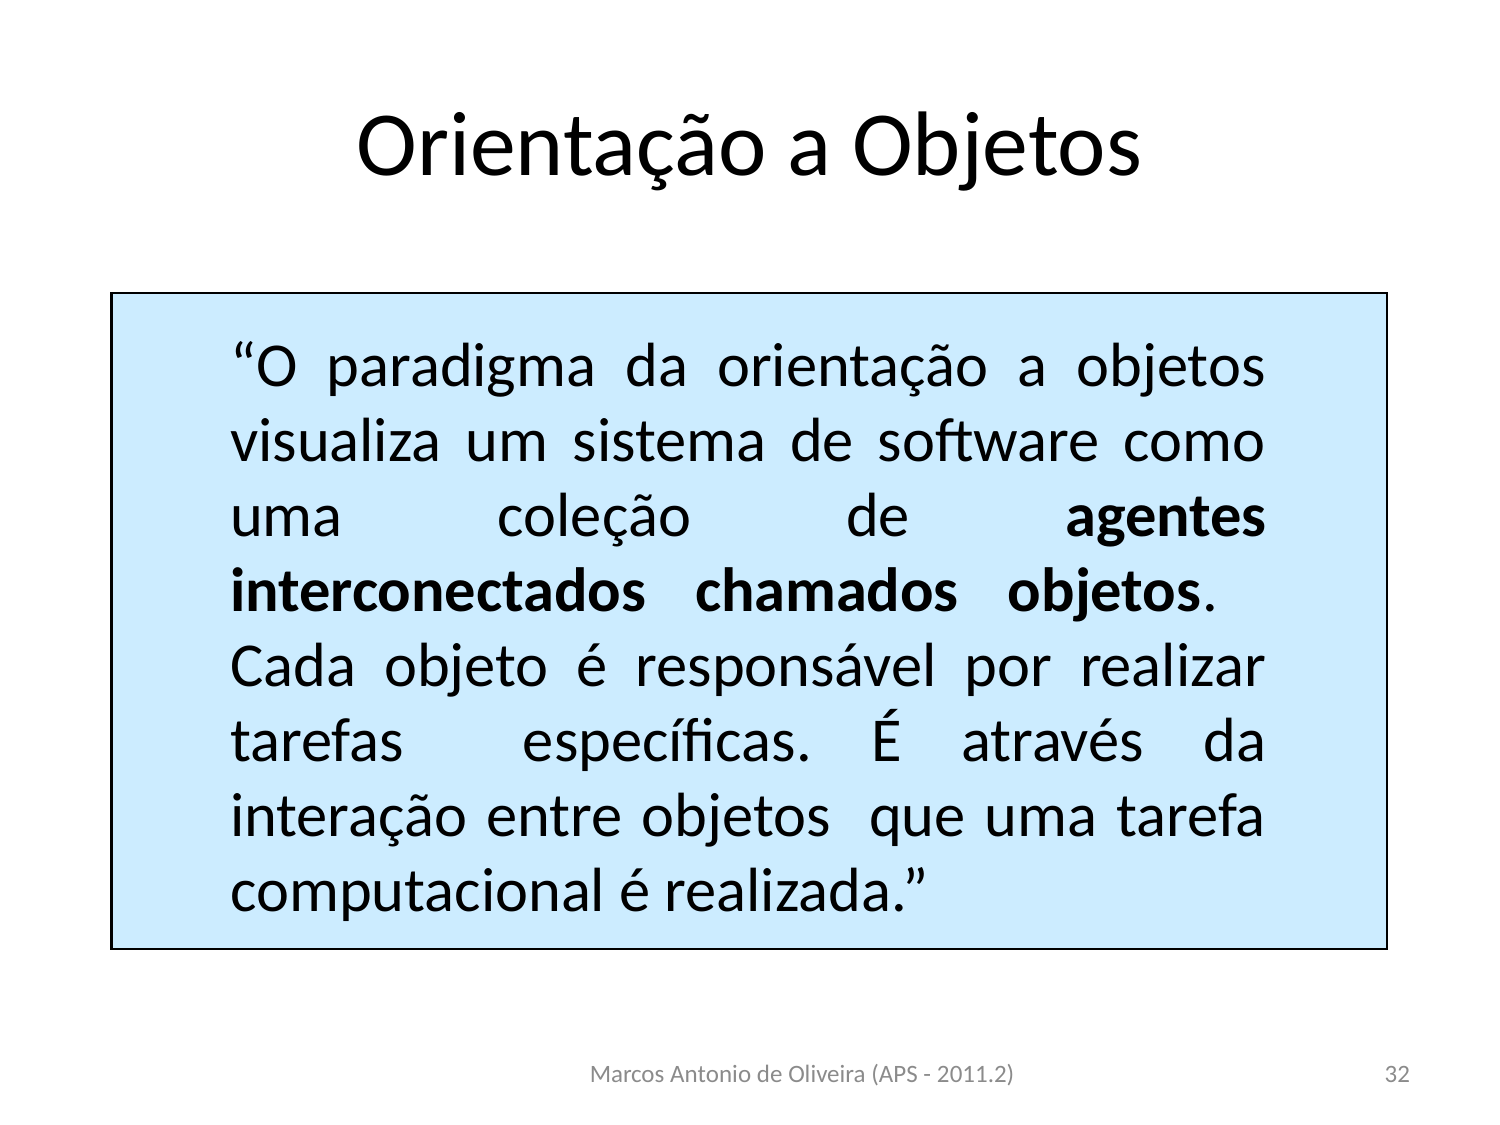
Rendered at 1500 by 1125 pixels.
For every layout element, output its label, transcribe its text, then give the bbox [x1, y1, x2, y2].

footer Marcos Antonio de Oliveira (APS - 2011.2) [512, 1042, 1074, 1103]
title Orientação a Objetos [75, 45, 1425, 233]
text_box [111, 292, 1388, 950]
text_box “O paradigma da orientação a objetos visualiza um sistema de software como uma coleção de agentes interconectados chamados objetos. Cada objeto é responsável por realizar tarefas específicas. É através da interação entre objetos que uma tarefa computacional é realizada.” [215, 316, 1282, 932]
slide_number <número> [1074, 1042, 1425, 1103]
